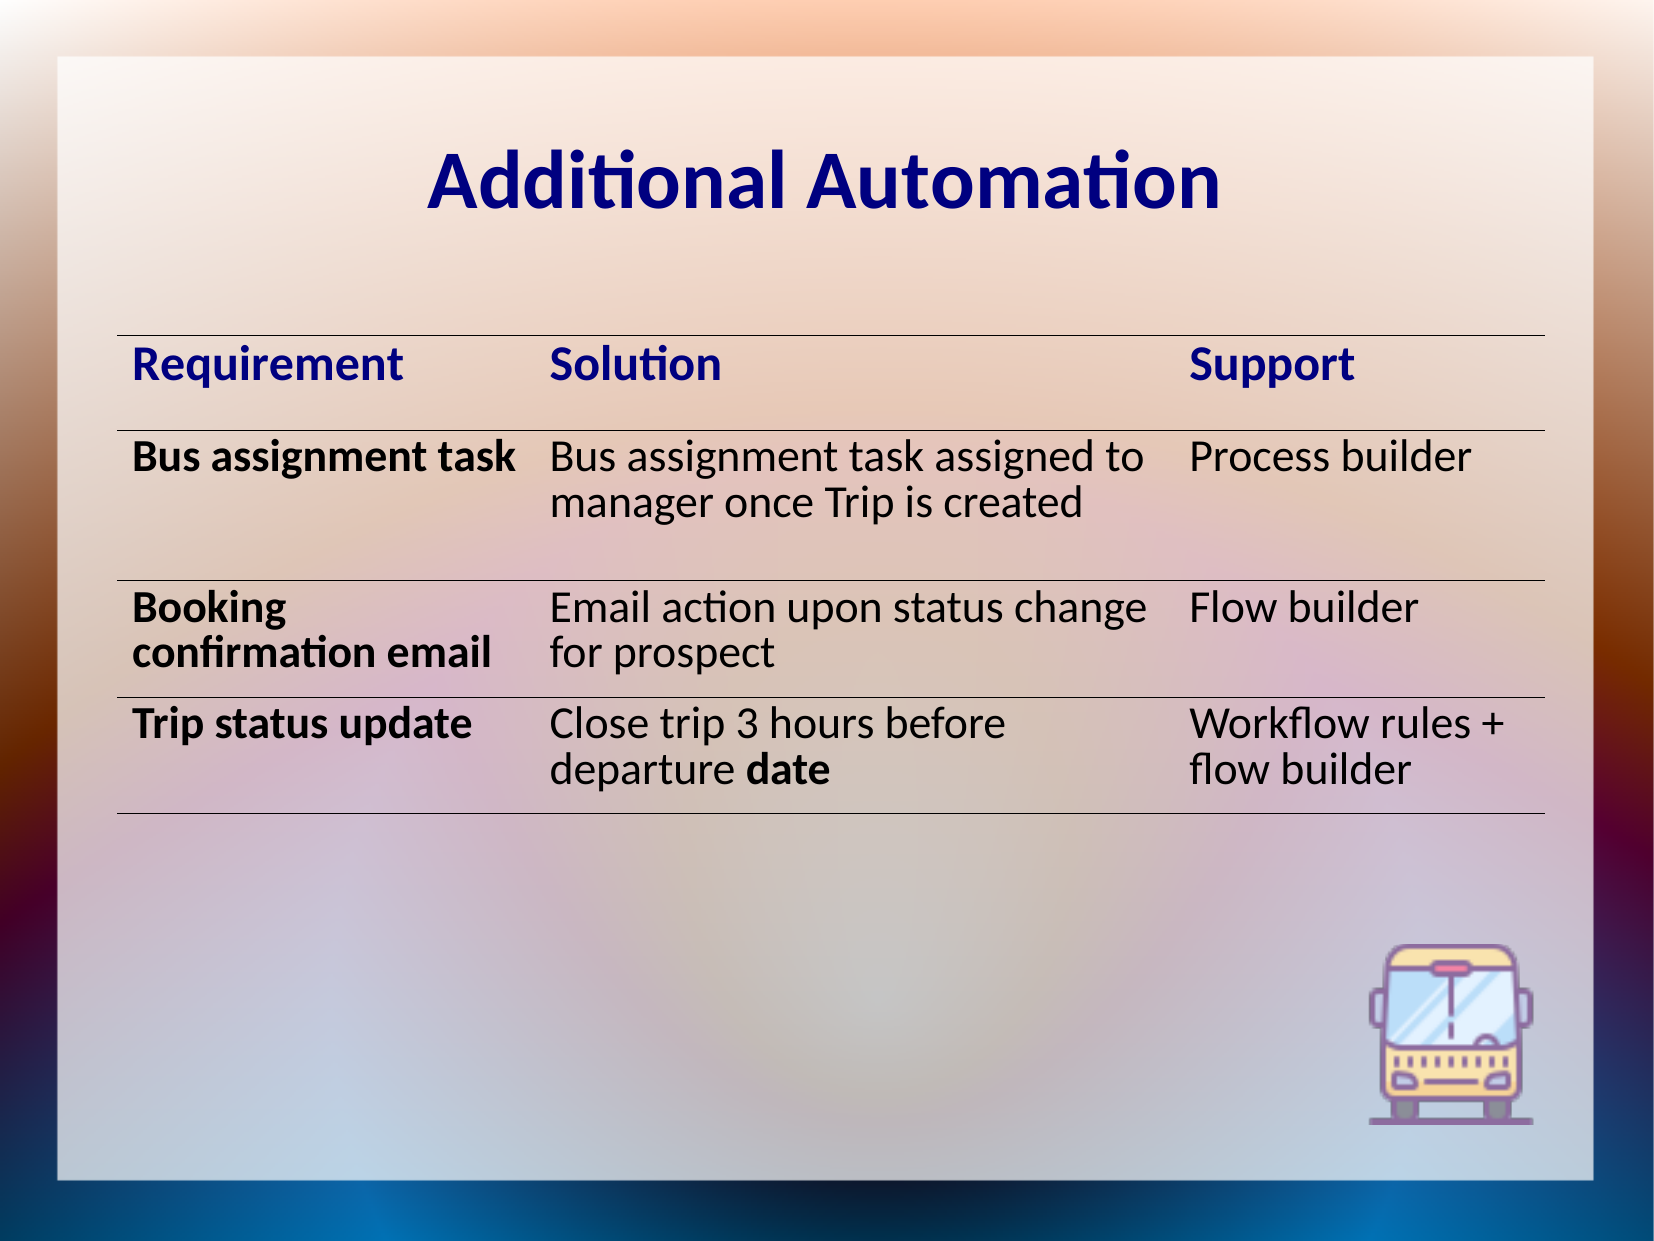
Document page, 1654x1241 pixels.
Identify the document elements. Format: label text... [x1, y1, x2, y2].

picture [0, 0, 1654, 1241]
table_cell Bus assignment task assigned to manager once Trip is created [535, 431, 1175, 580]
table_cell Bus assignment task [117, 431, 535, 580]
table_header Support [1175, 336, 1545, 430]
table_cell Trip status update [117, 698, 535, 813]
table_header Requirement [117, 336, 535, 430]
table_cell Workflow rules + flow builder [1175, 698, 1545, 813]
table_header Solution [535, 336, 1175, 430]
table_cell Email action upon status change for prospect [535, 581, 1175, 697]
table_cell Process builder [1175, 431, 1545, 580]
table_cell Close trip 3 hours before departure date [535, 698, 1175, 813]
table_cell Booking confirmation email [117, 581, 535, 697]
title Additional Automation [80, 83, 1570, 291]
table_cell Flow builder [1175, 581, 1545, 697]
